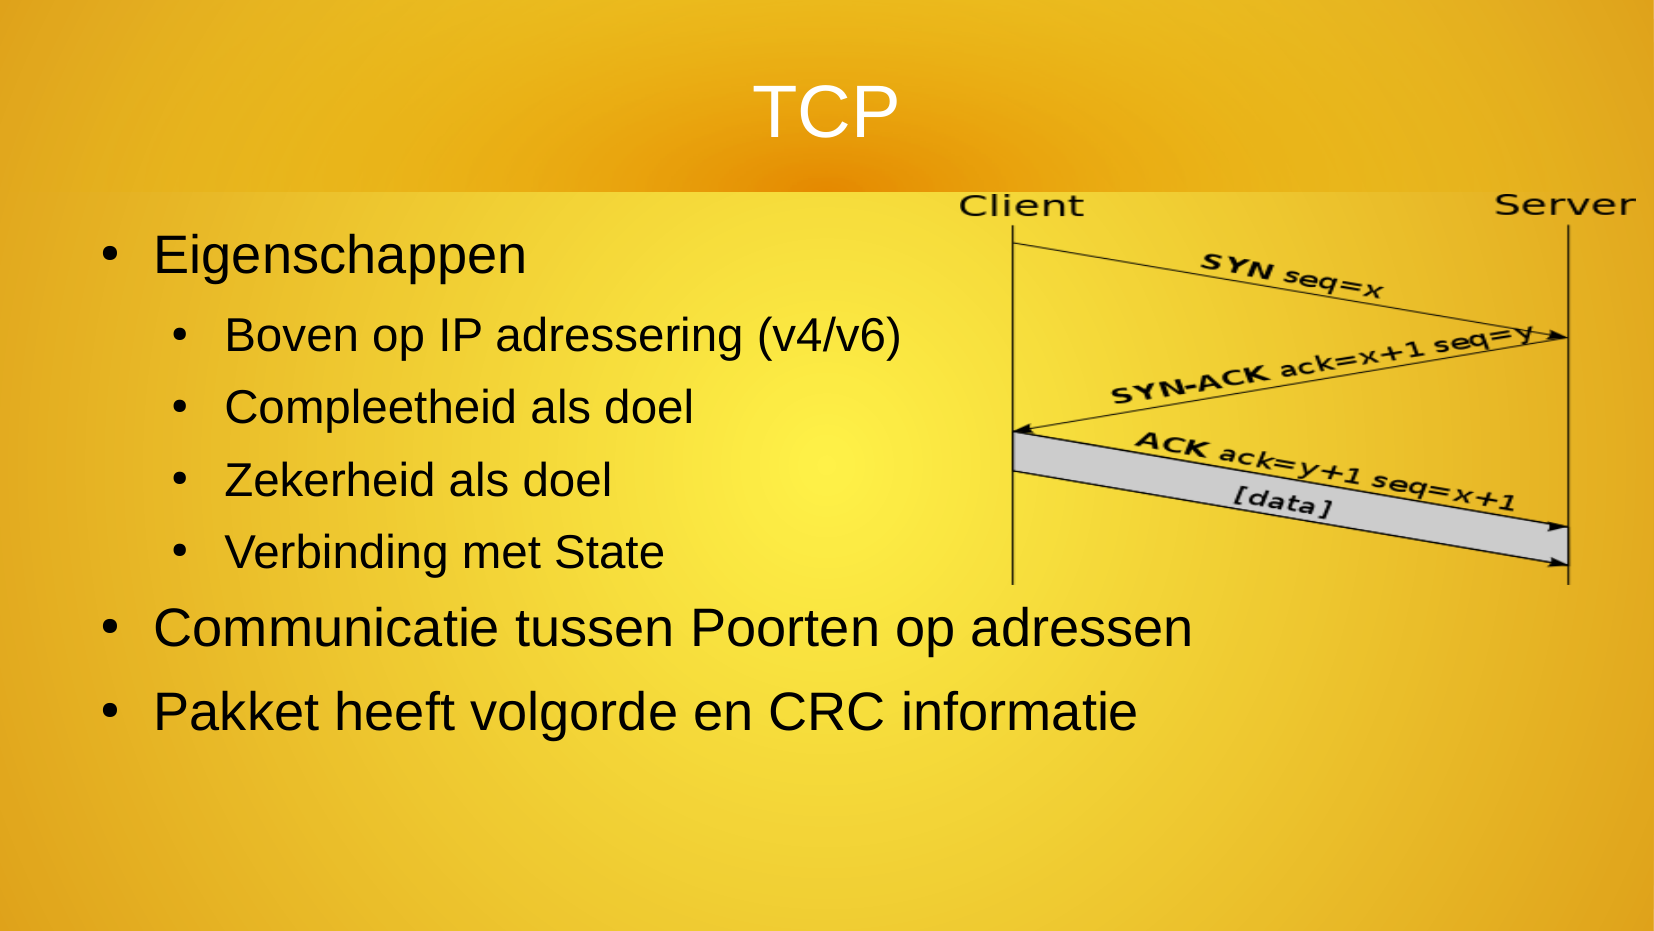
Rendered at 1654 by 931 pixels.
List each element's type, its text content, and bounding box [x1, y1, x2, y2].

title TCP [82, 35, 1571, 189]
picture [960, 194, 1636, 586]
list Eigenschappen Boven op IP adressering (v4/v6) Compleetheid als doel Zekerheid als doel Verbinding met State Communicatie tussen Poorten op adressen Pakket heeft volgorde en CRC informatie [82, 224, 1571, 764]
